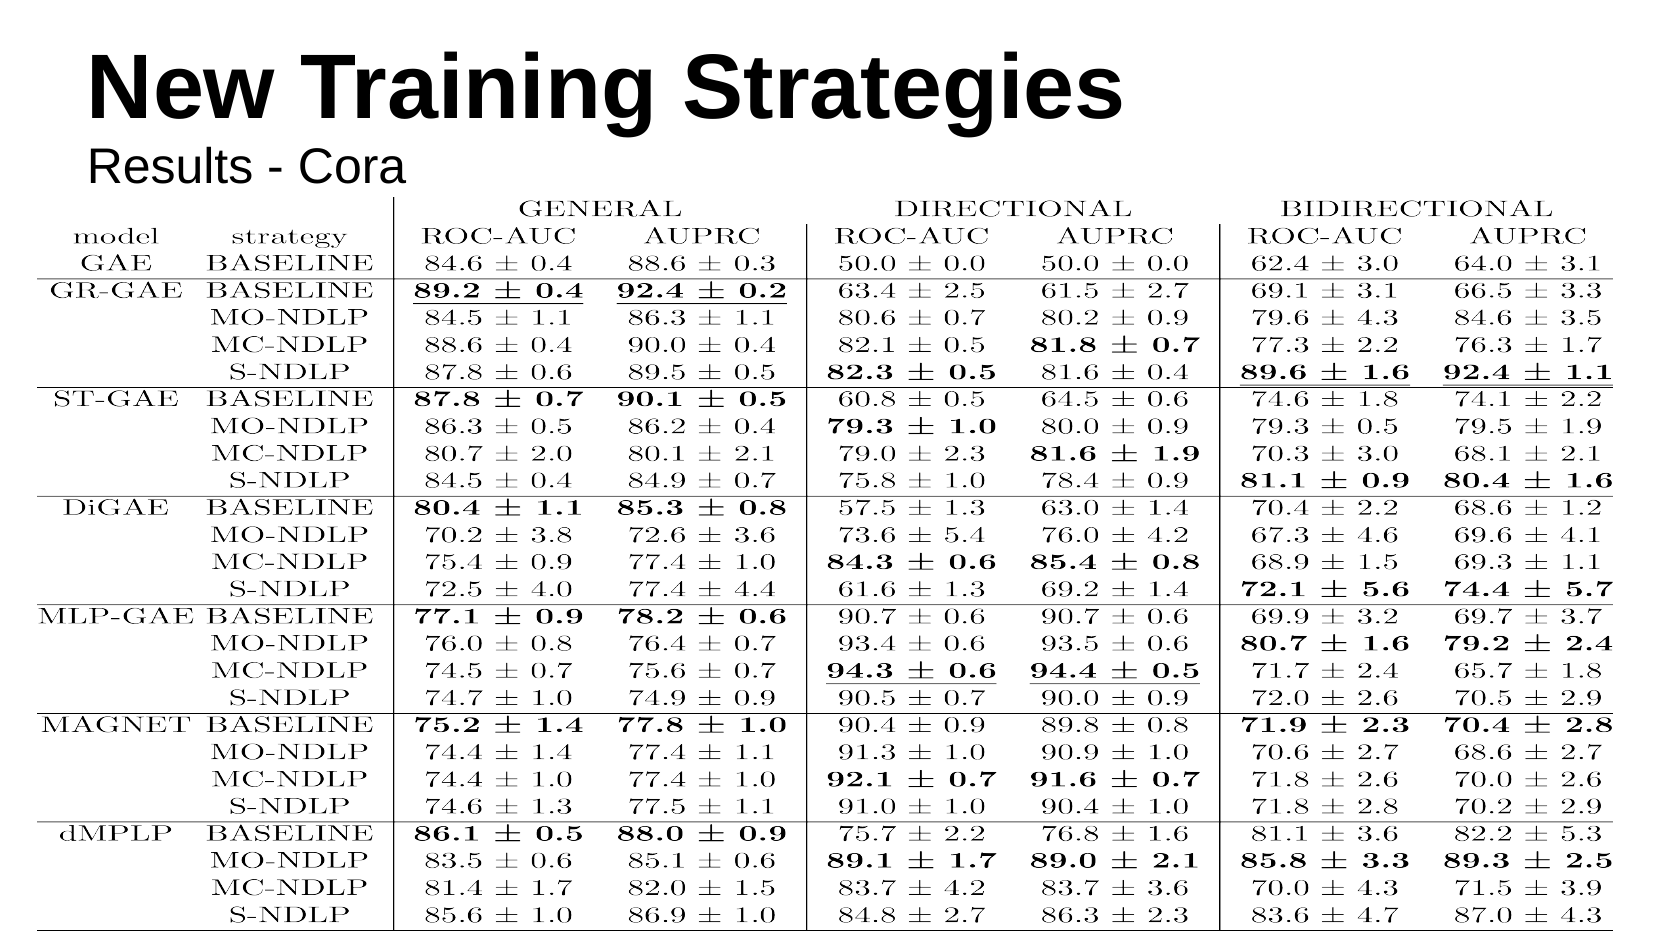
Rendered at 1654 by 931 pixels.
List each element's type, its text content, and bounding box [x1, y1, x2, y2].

picture [37, 197, 1613, 931]
title New Training Strategies Results - Cora [86, 35, 1576, 194]
